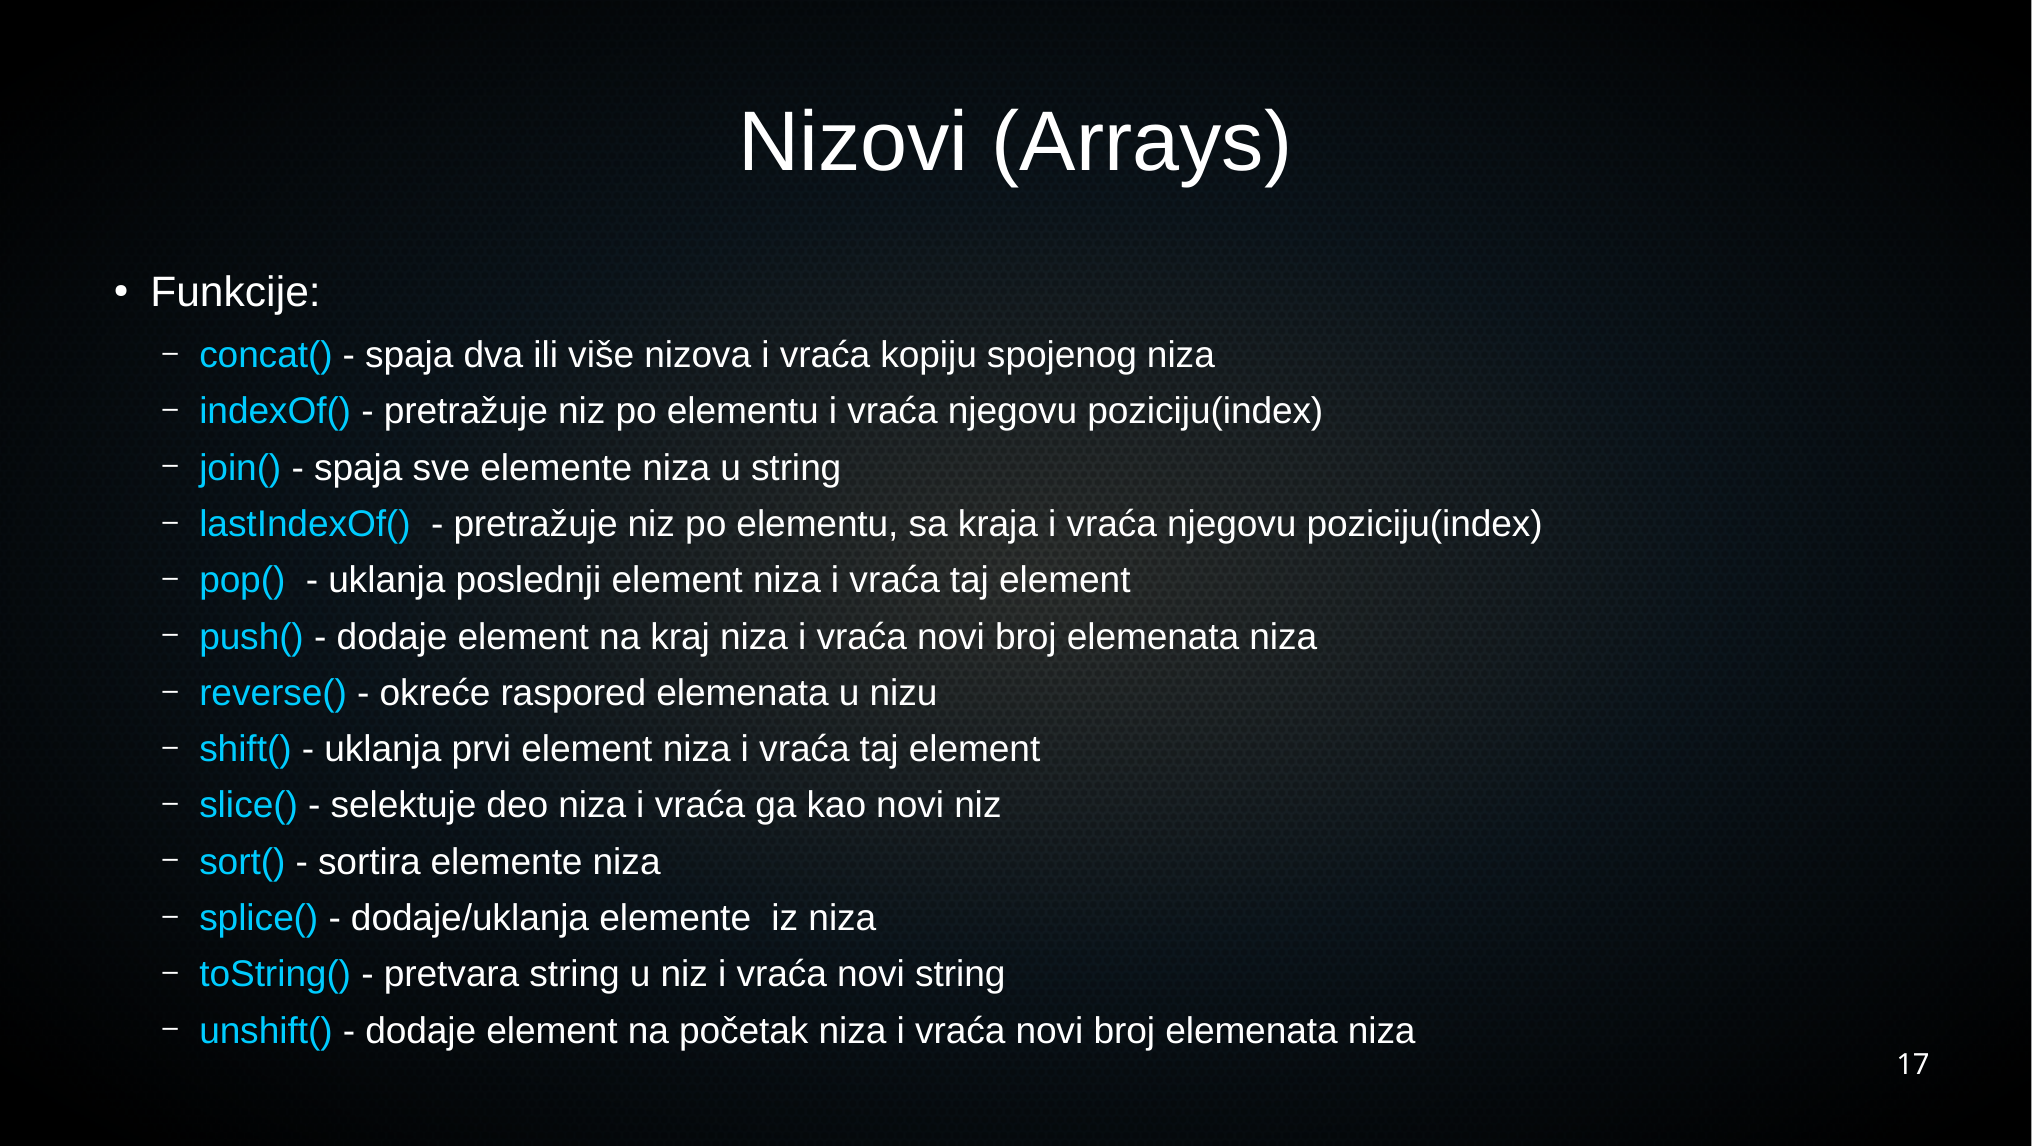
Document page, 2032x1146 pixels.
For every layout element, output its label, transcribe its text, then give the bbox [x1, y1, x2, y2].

picture [0, 0, 2032, 1146]
title Nizovi (Arrays) [101, 45, 1930, 237]
list Funkcije: concat() - spaja dva ili više nizova i vraća kopiju spojenog niza indexOf() - pretražuje niz po elementu i vraća njegovu poziciju(index) join() - spaja sve elemente niza u string lastIndexOf() - pretražuje niz po elementu, sa kraja i vraća njegovu poziciju(index) pop() - uklanja poslednji element niza i vraća taj element push() - dodaje element na kraj niza i vraća novi broj elemenata niza reverse() - okreće raspored elemenata u nizu shift() - uklanja prvi element niza i vraća taj element slice() - selektuje deo niza i vraća ga kao novi niz sort() - sortira elemente niza splice() - dodaje/uklanja elemente iz niza toString() - pretvara string u niz i vraća novi string unshift() - dodaje element na početak niza i vraća novi broj elemenata niza [101, 268, 1890, 1052]
